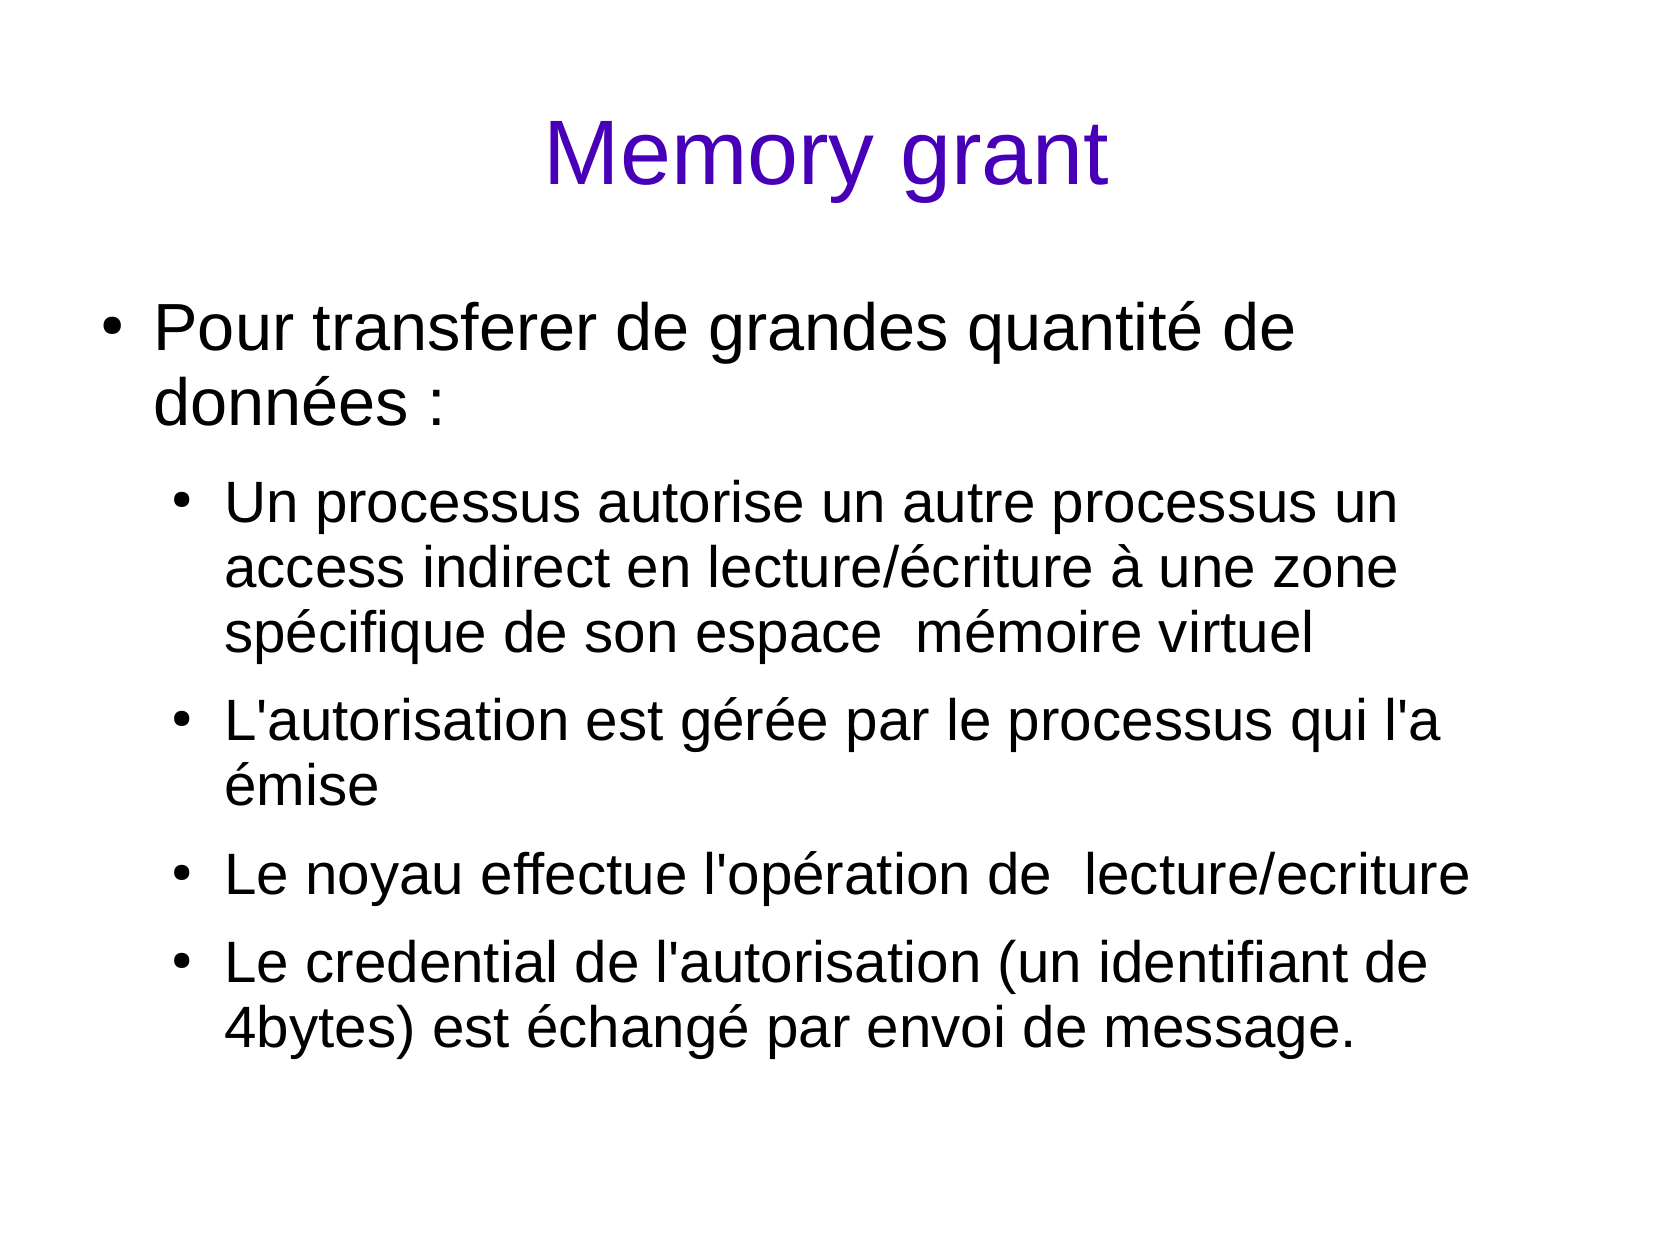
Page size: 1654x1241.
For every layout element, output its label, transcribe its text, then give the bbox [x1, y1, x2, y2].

list Pour transferer de grandes quantité de données : Un processus autorise un autre processus un access indirect en lecture/écriture à une zone spécifique de son espace mémoire virtuel L'autorisation est gérée par le processus qui l'a émise Le noyau effectue l'opération de lecture/ecriture Le credential de l'autorisation (un identifiant de 4bytes) est échangé par envoi de message. [82, 290, 1571, 1063]
title Memory grant [82, 49, 1571, 257]
